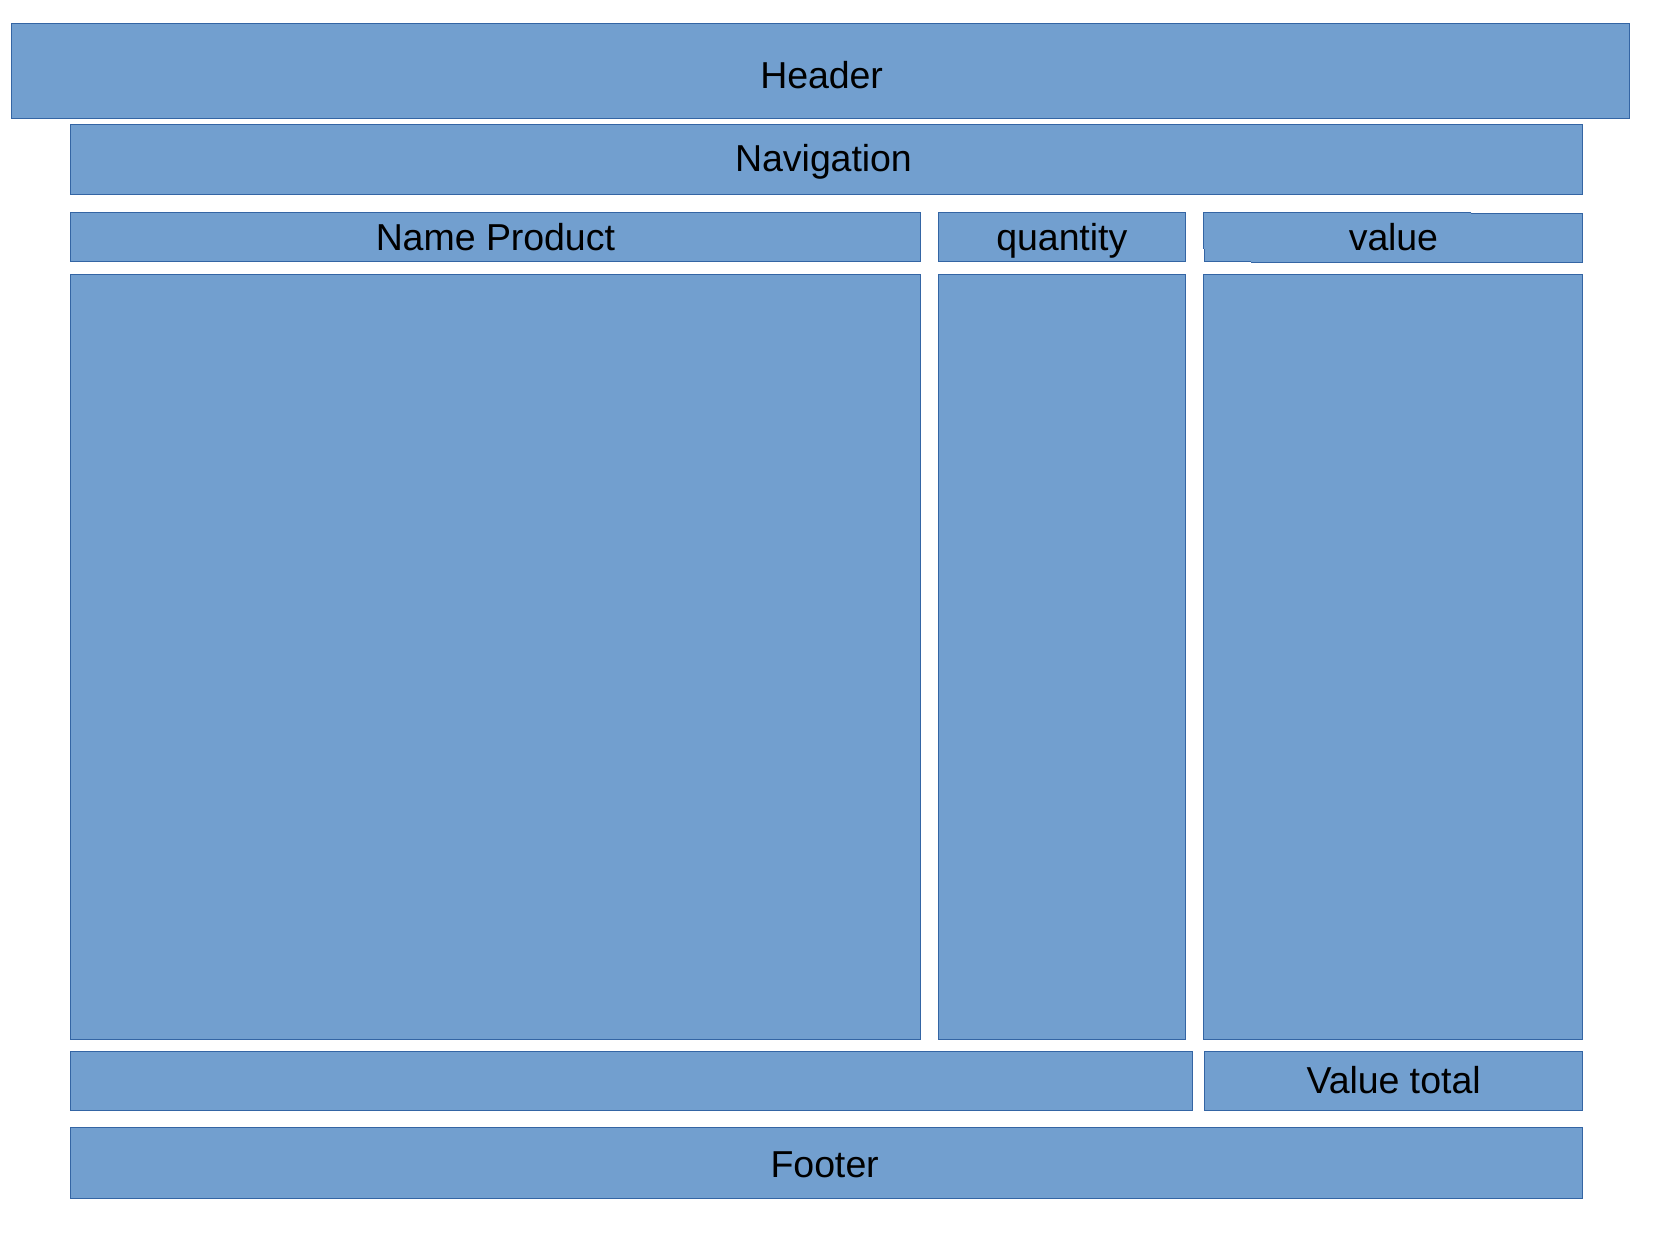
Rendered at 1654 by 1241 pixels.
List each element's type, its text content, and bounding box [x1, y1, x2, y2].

text_box [70, 1051, 1193, 1111]
text_box [70, 1127, 1583, 1199]
text_box [1203, 274, 1583, 1040]
text_box [70, 124, 1583, 195]
text_box value [1203, 212, 1583, 263]
text_box Name Product [70, 212, 921, 262]
text_box Value total [1204, 1051, 1583, 1111]
text_box Navigation [720, 129, 927, 187]
text_box Footer [755, 1136, 894, 1193]
text_box [70, 274, 921, 1040]
text_box Header [745, 47, 898, 105]
text_box quantity [938, 212, 1186, 262]
text_box [938, 274, 1186, 1040]
text_box [11, 23, 1630, 119]
